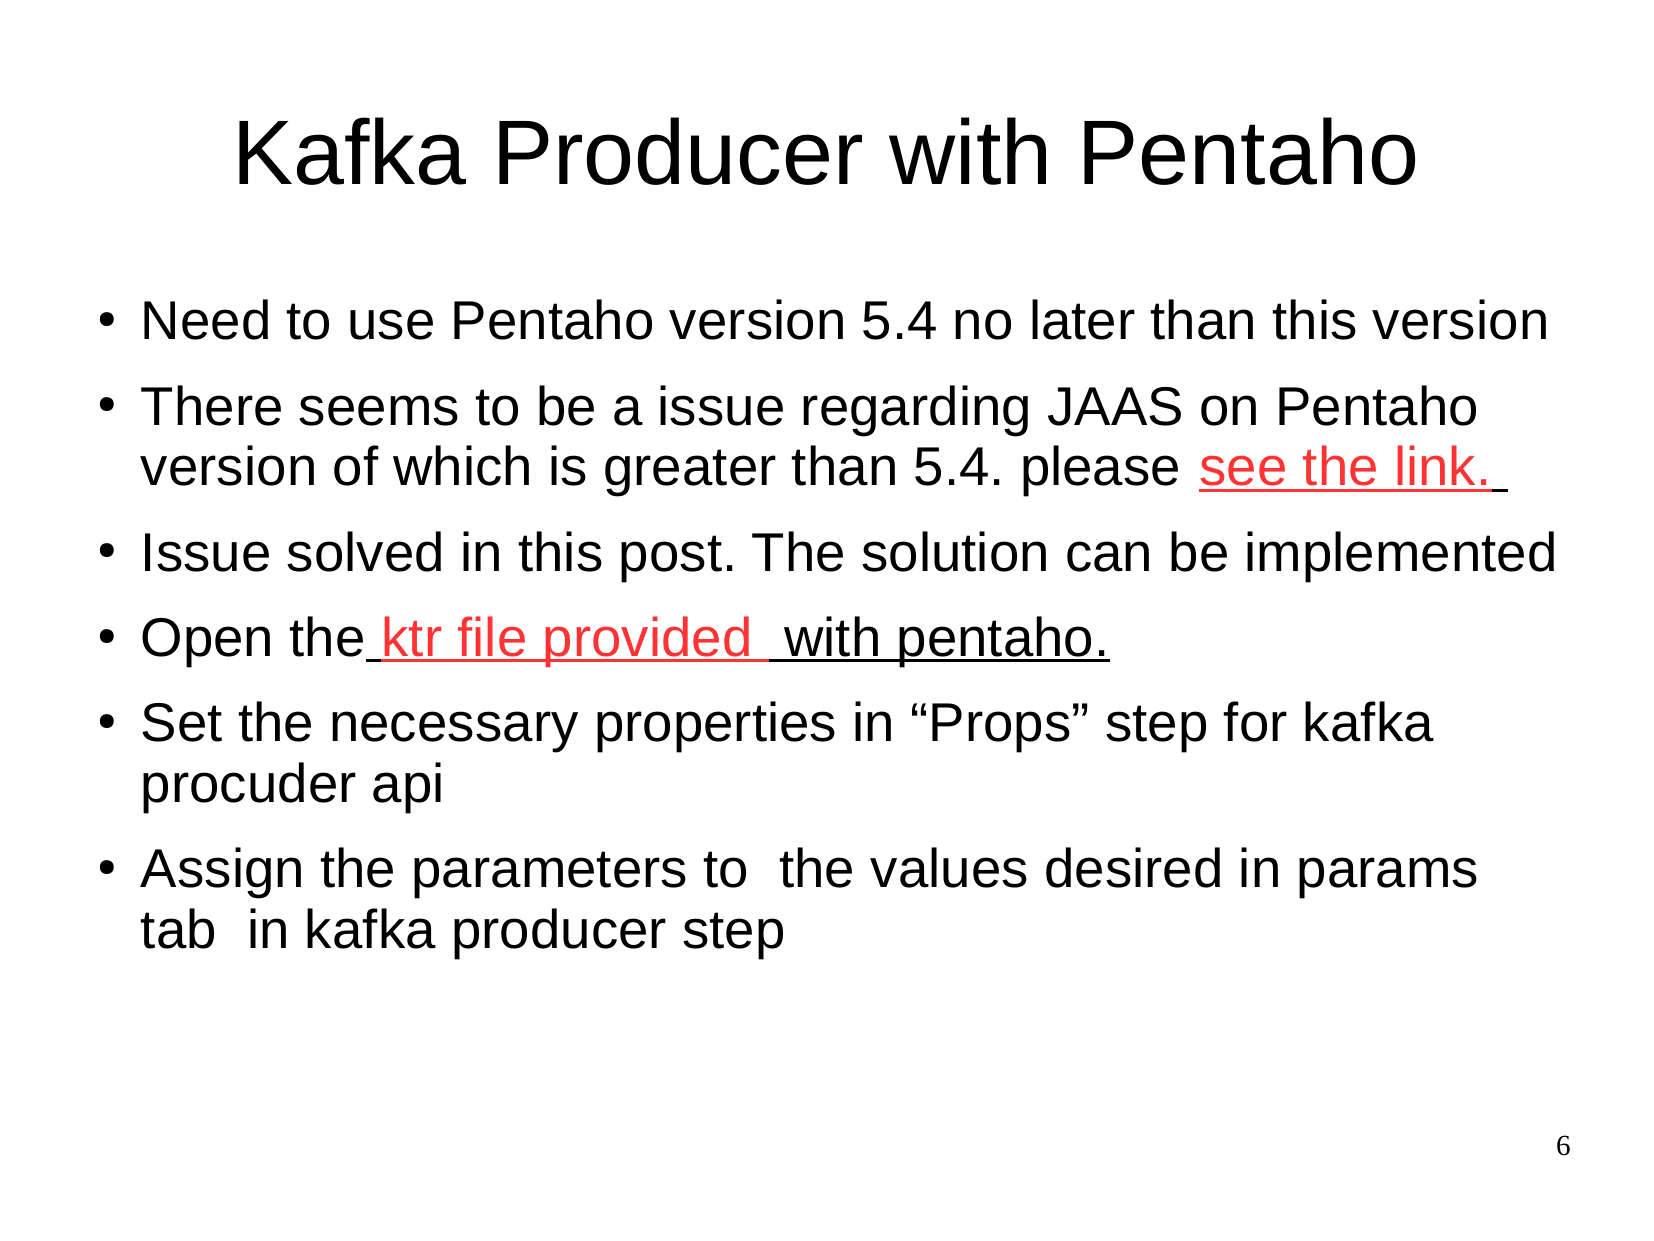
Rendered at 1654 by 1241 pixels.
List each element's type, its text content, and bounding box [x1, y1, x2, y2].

list Need to use Pentaho version 5.4 no later than this version There seems to be a issue regarding JAAS on Pentaho version of which is greater than 5.4. please see the link. Issue solved in this post. The solution can be implemented Open the ktr file provided with pentaho. Set the necessary properties in “Props” step for kafka procuder api Assign the parameters to the values desired in params tab in kafka producer step [82, 290, 1571, 1010]
title Kafka Producer with Pentaho [82, 49, 1571, 257]
